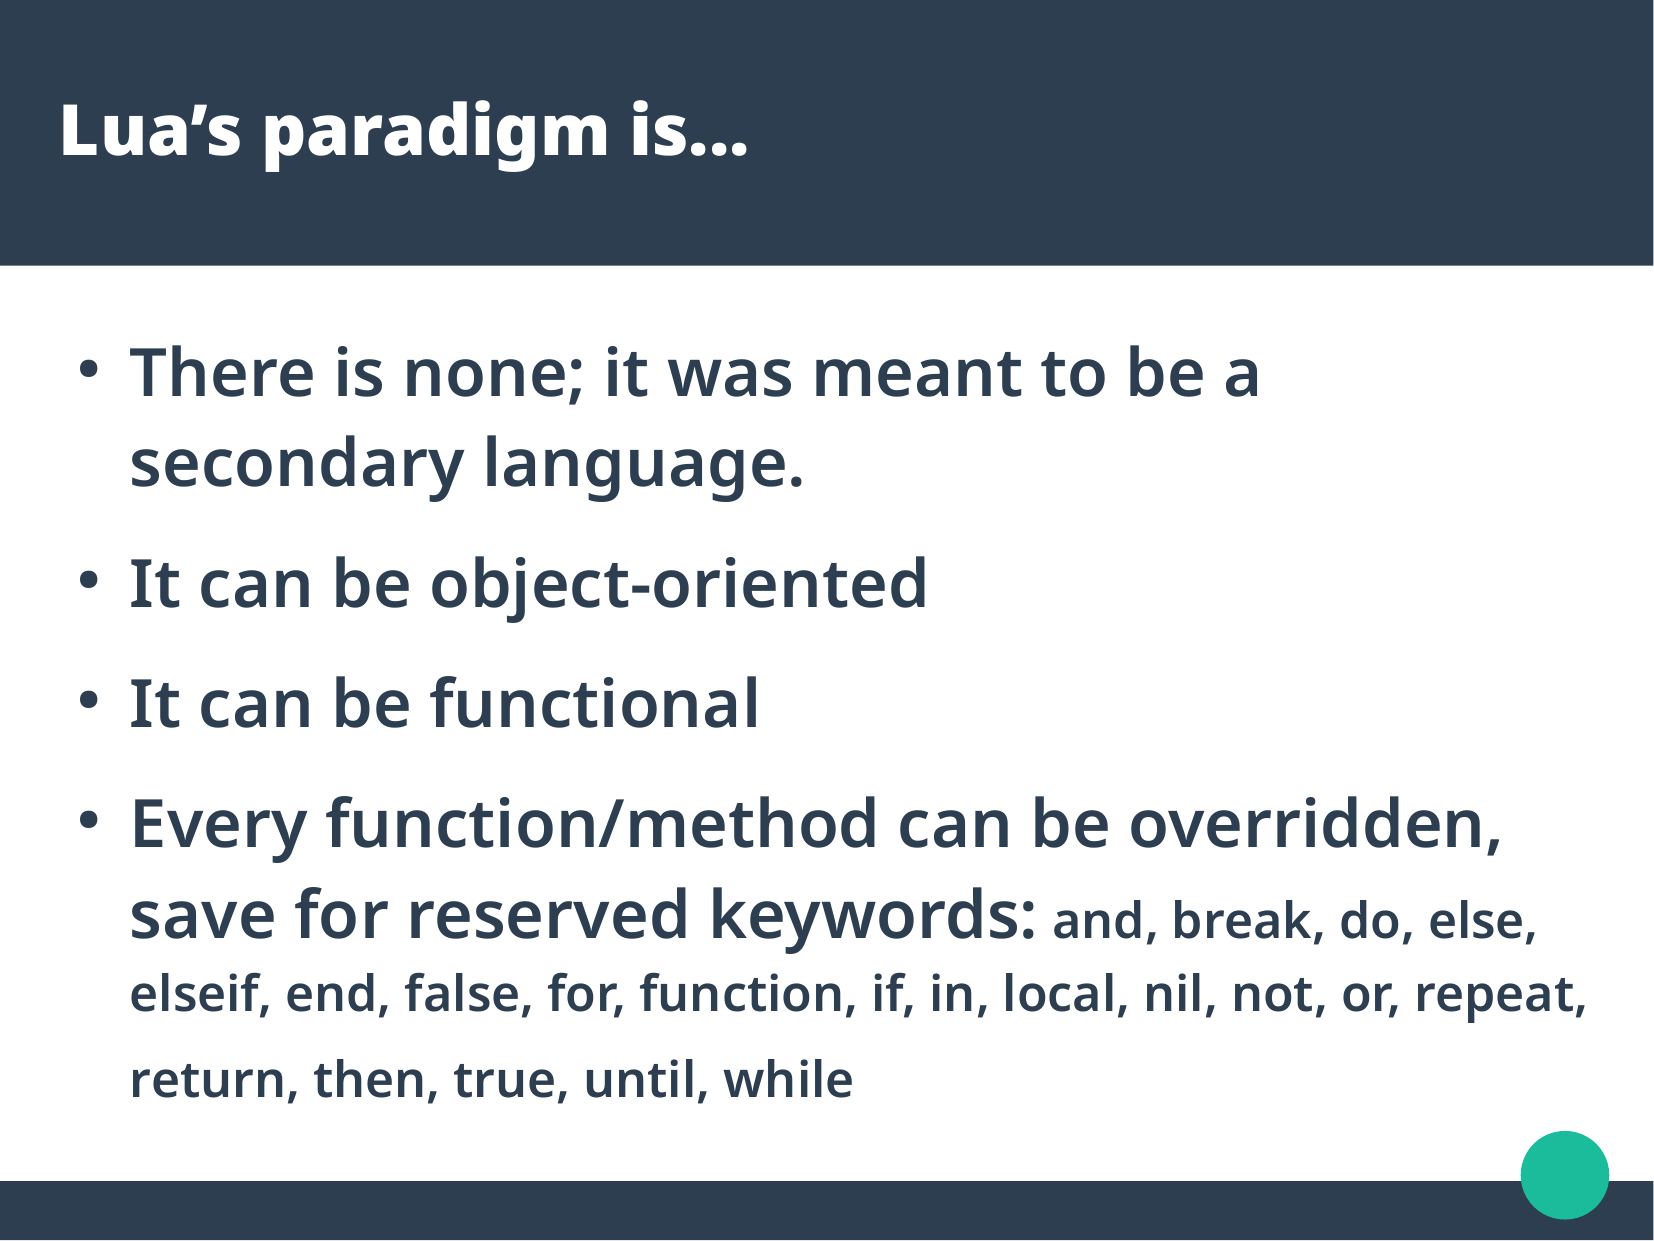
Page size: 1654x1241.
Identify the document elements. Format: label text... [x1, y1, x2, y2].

title Lua’s paradigm is... [59, 49, 1595, 207]
list There is none; it was meant to be a secondary language. It can be object-oriented It can be functional Every function/method can be overridden, save for reserved keywords: and, break, do, else, elseif, end, false, for, function, if, in, local, nil, not, or, repeat, return, then, true, until, while [59, 324, 1595, 1152]
